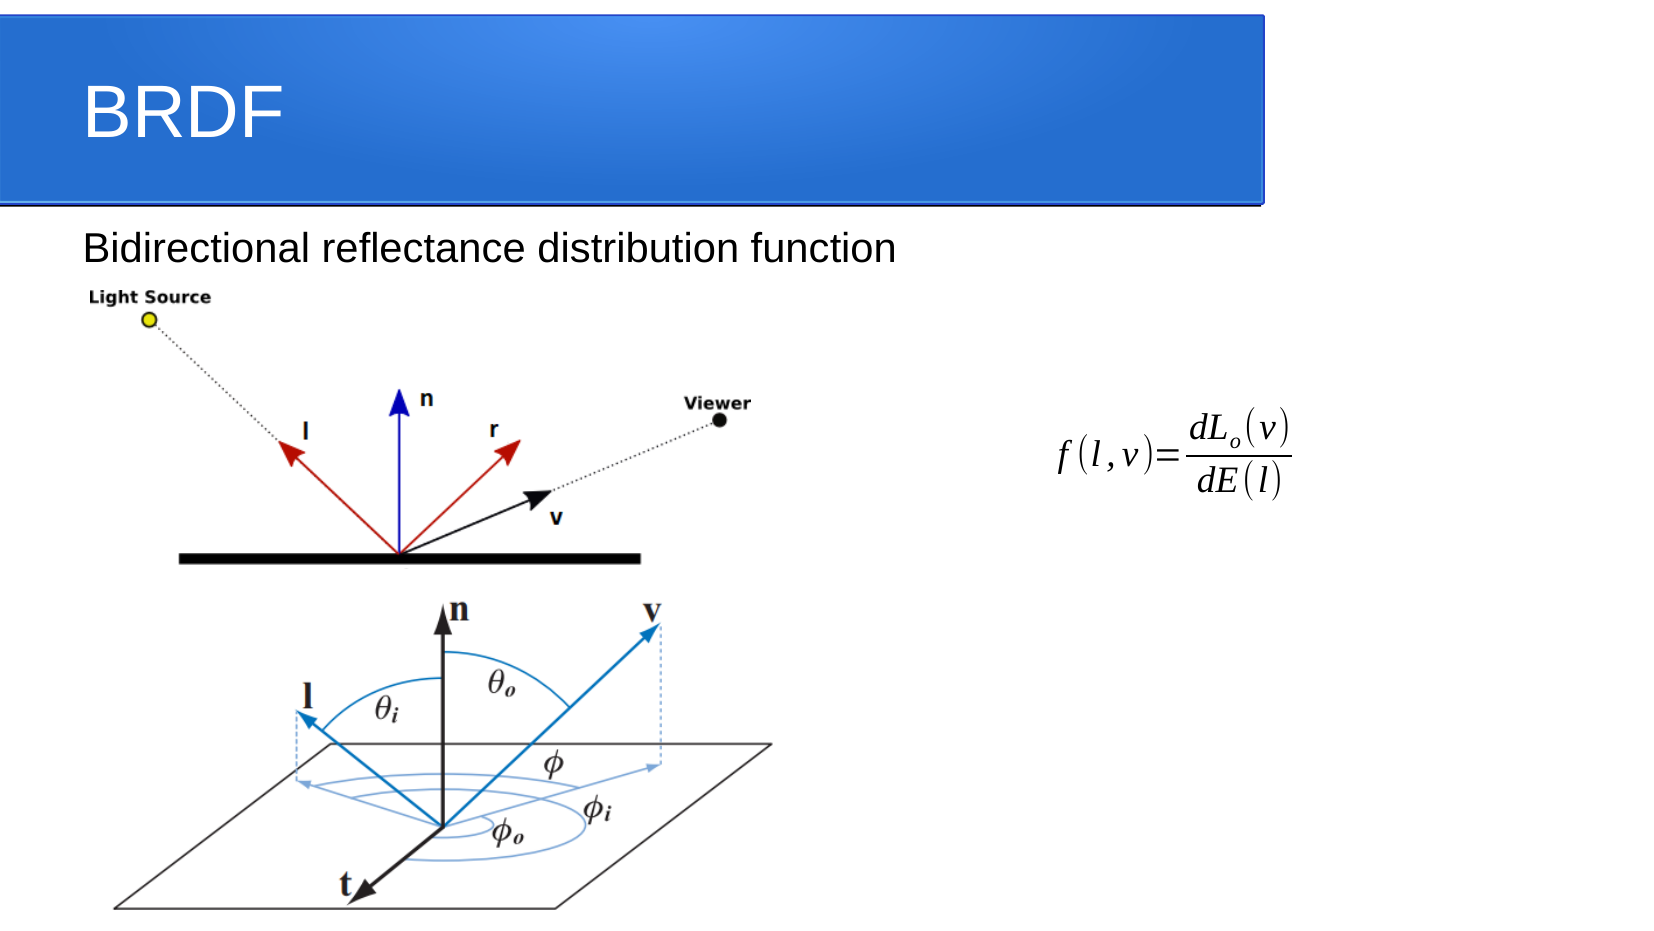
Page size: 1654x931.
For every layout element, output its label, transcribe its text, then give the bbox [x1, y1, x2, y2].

subtitle Bidirectional reflectance distribution function [82, 224, 1571, 764]
chart [1050, 405, 1300, 504]
picture [45, 290, 803, 931]
title BRDF [82, 35, 1235, 189]
